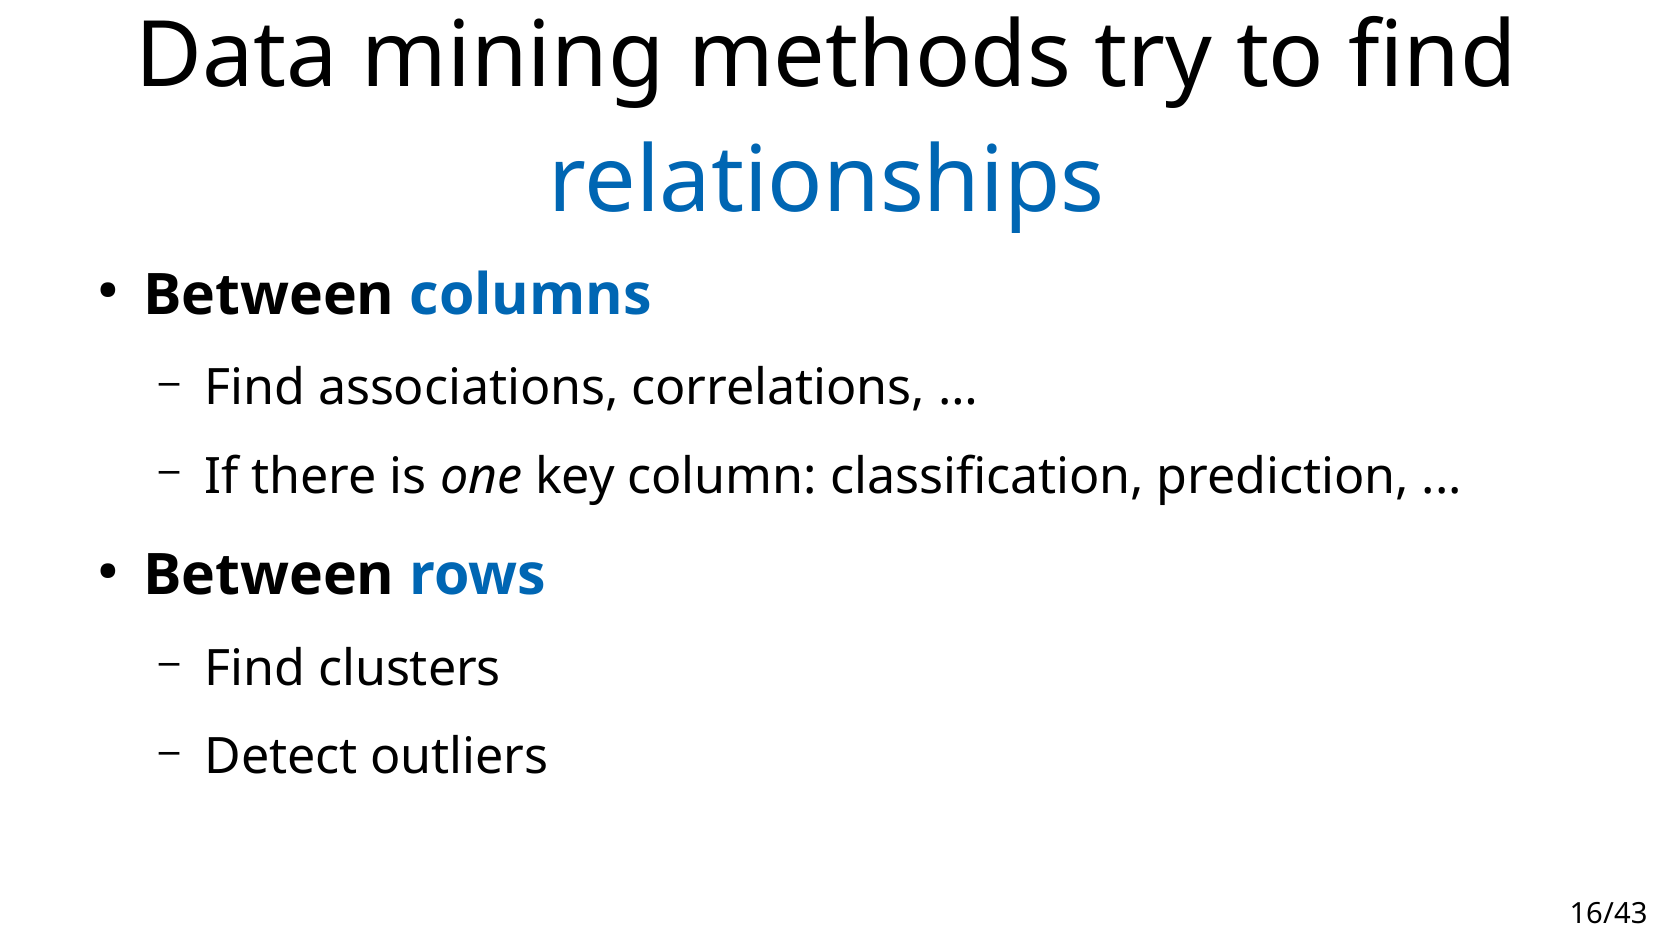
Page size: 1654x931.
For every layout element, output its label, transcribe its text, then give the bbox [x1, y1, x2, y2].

title Data mining methods try to find relationships [82, 0, 1571, 243]
list Between columns Find associations, correlations, … If there is one key column: classification, prediction, ... Between rows Find clusters Detect outliers [82, 253, 1571, 793]
